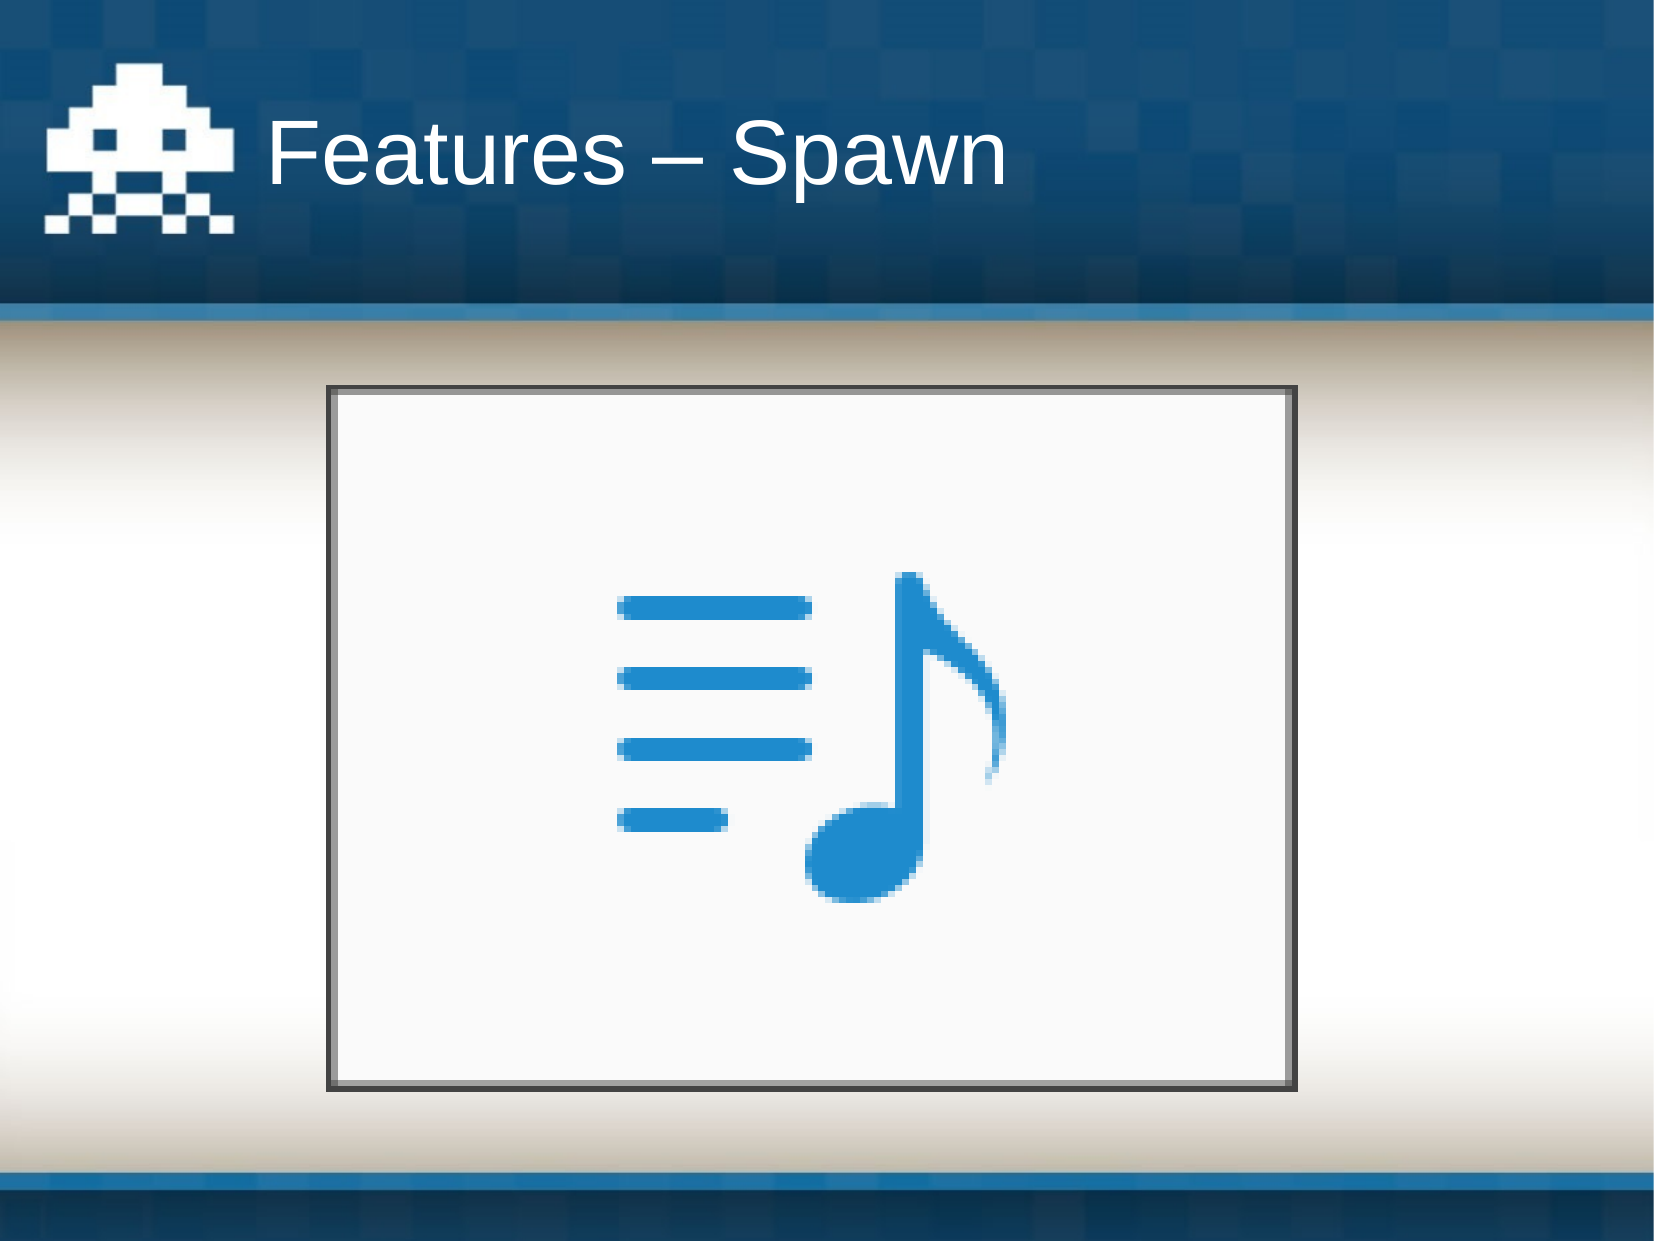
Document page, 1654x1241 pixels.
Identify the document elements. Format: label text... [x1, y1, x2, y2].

title Features – Spawn [265, 49, 1571, 257]
text_box [324, 383, 1300, 1093]
picture [0, 0, 1654, 1241]
